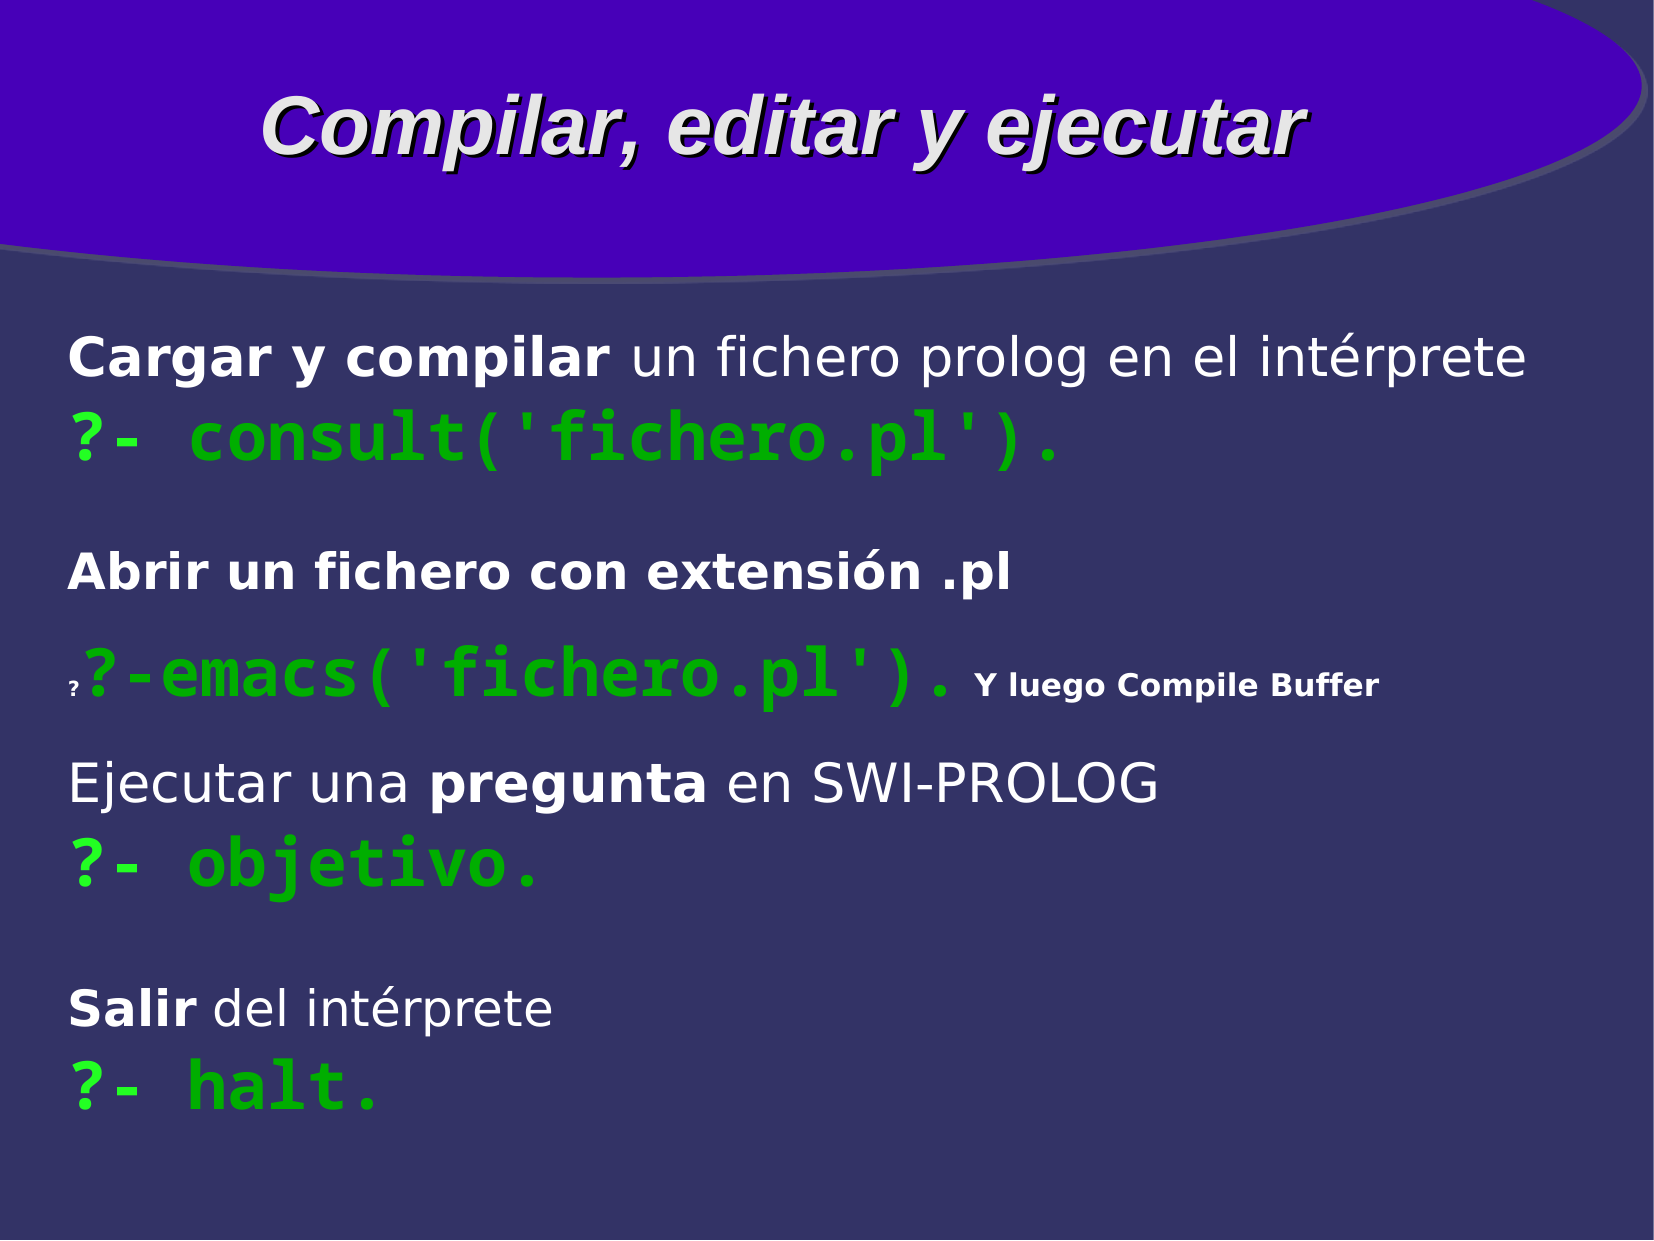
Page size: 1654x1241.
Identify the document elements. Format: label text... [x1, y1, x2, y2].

title Compilar, editar y ejecutar [76, 17, 1489, 225]
text_box Cargar y compilar un fichero prolog en el intérprete ?- consult('fichero.pl'). Abrir un fichero con extensión .pl ??-emacs('fichero.pl'). Y luego Compile Buffer Ejecutar una pregunta en SWI-PROLOG ?- objetivo. Salir del intérprete ?- halt. [53, 318, 1625, 1123]
